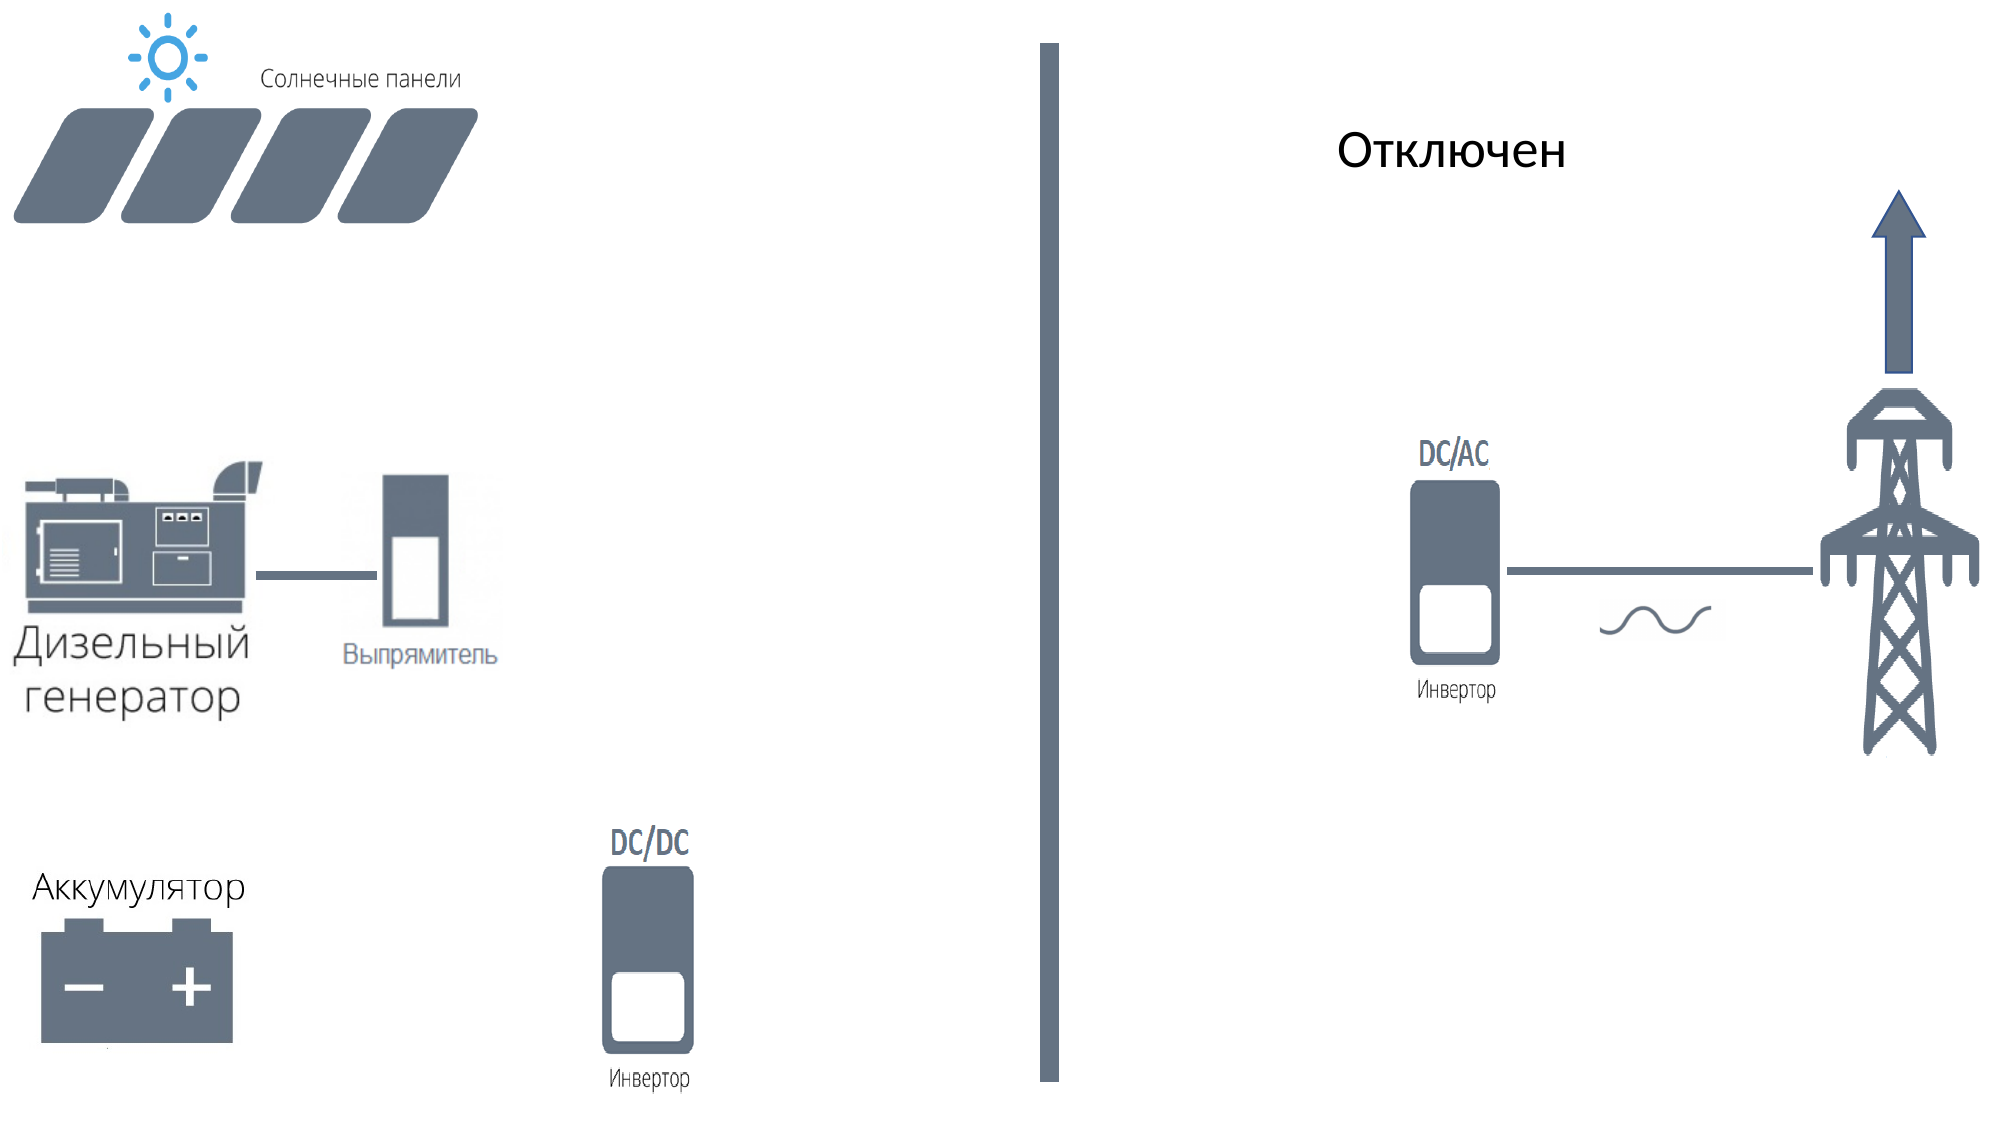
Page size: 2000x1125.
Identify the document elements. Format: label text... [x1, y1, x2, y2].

text_box Отключен [1322, 106, 1583, 187]
picture [1812, 384, 1986, 758]
picture [341, 472, 503, 671]
picture [0, 861, 272, 1056]
picture [596, 823, 698, 1094]
picture [1401, 434, 1507, 710]
picture [9, 9, 482, 226]
picture [1599, 599, 1733, 641]
text_box [1872, 191, 1925, 373]
picture [2, 453, 275, 728]
